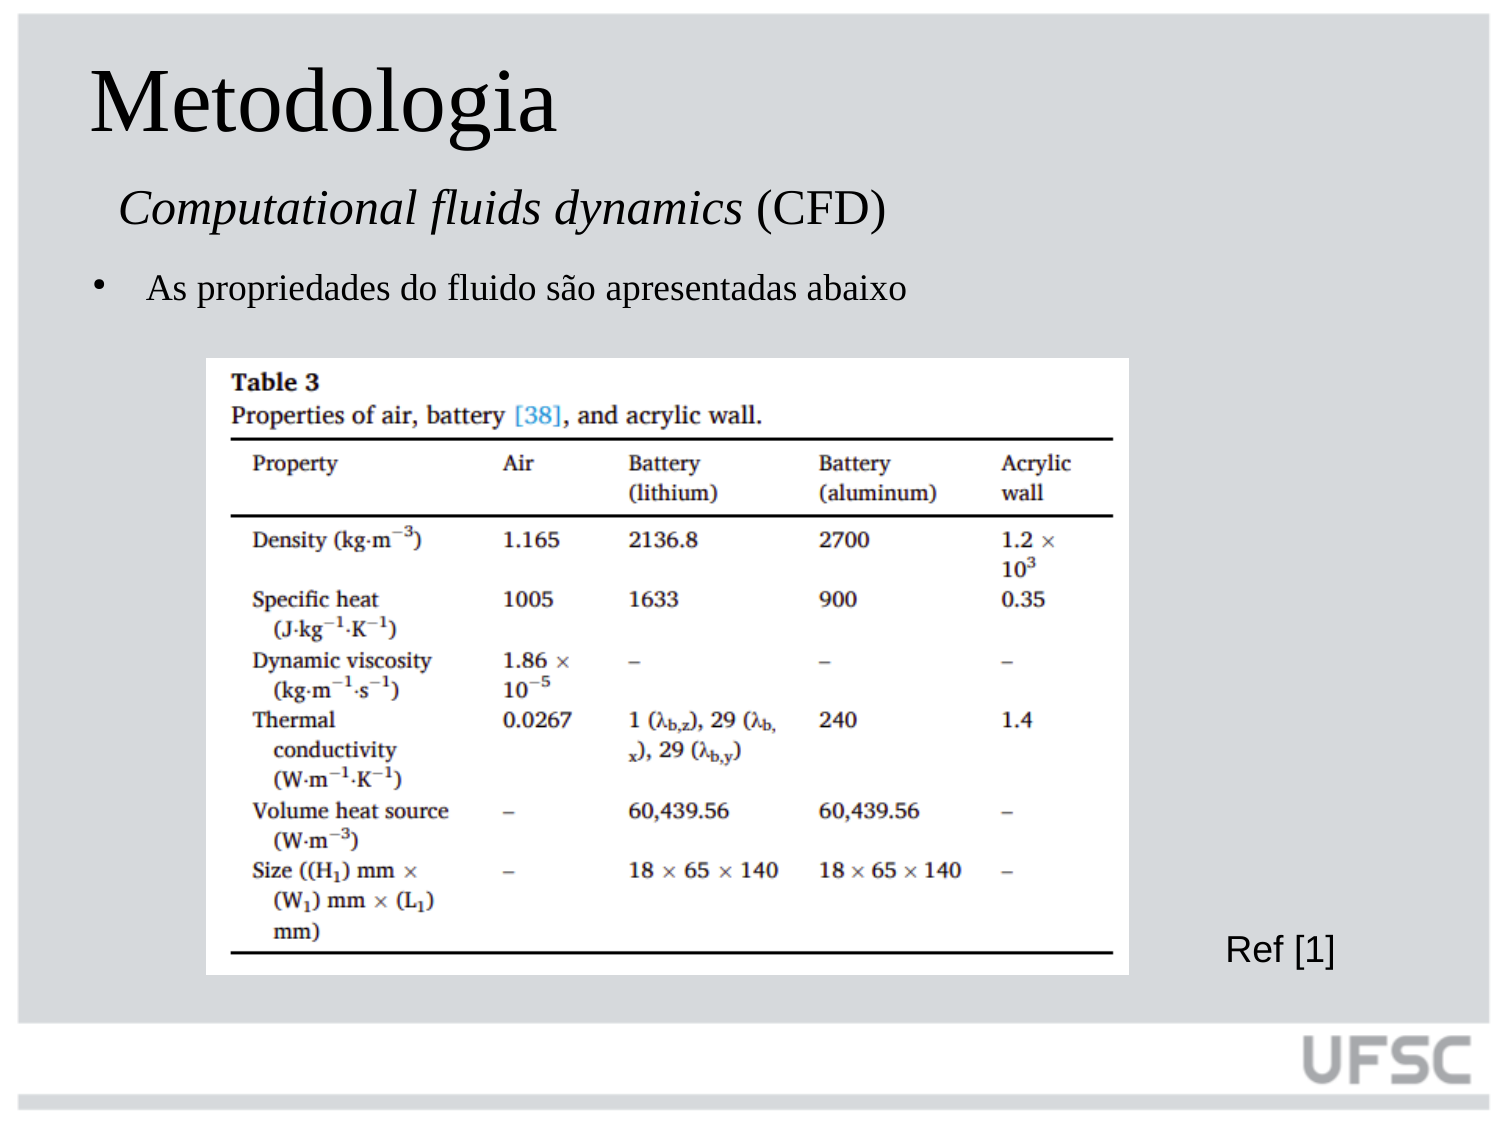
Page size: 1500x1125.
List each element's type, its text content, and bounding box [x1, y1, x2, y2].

list As propriedades do fluido são apresentadas abaixo [75, 263, 1152, 916]
text_box Ref [1] [1210, 917, 1351, 975]
picture [0, 0, 1500, 1125]
text_box Computational fluids dynamics (CFD) [103, 166, 1182, 238]
title Metodologia [75, 44, 1425, 233]
